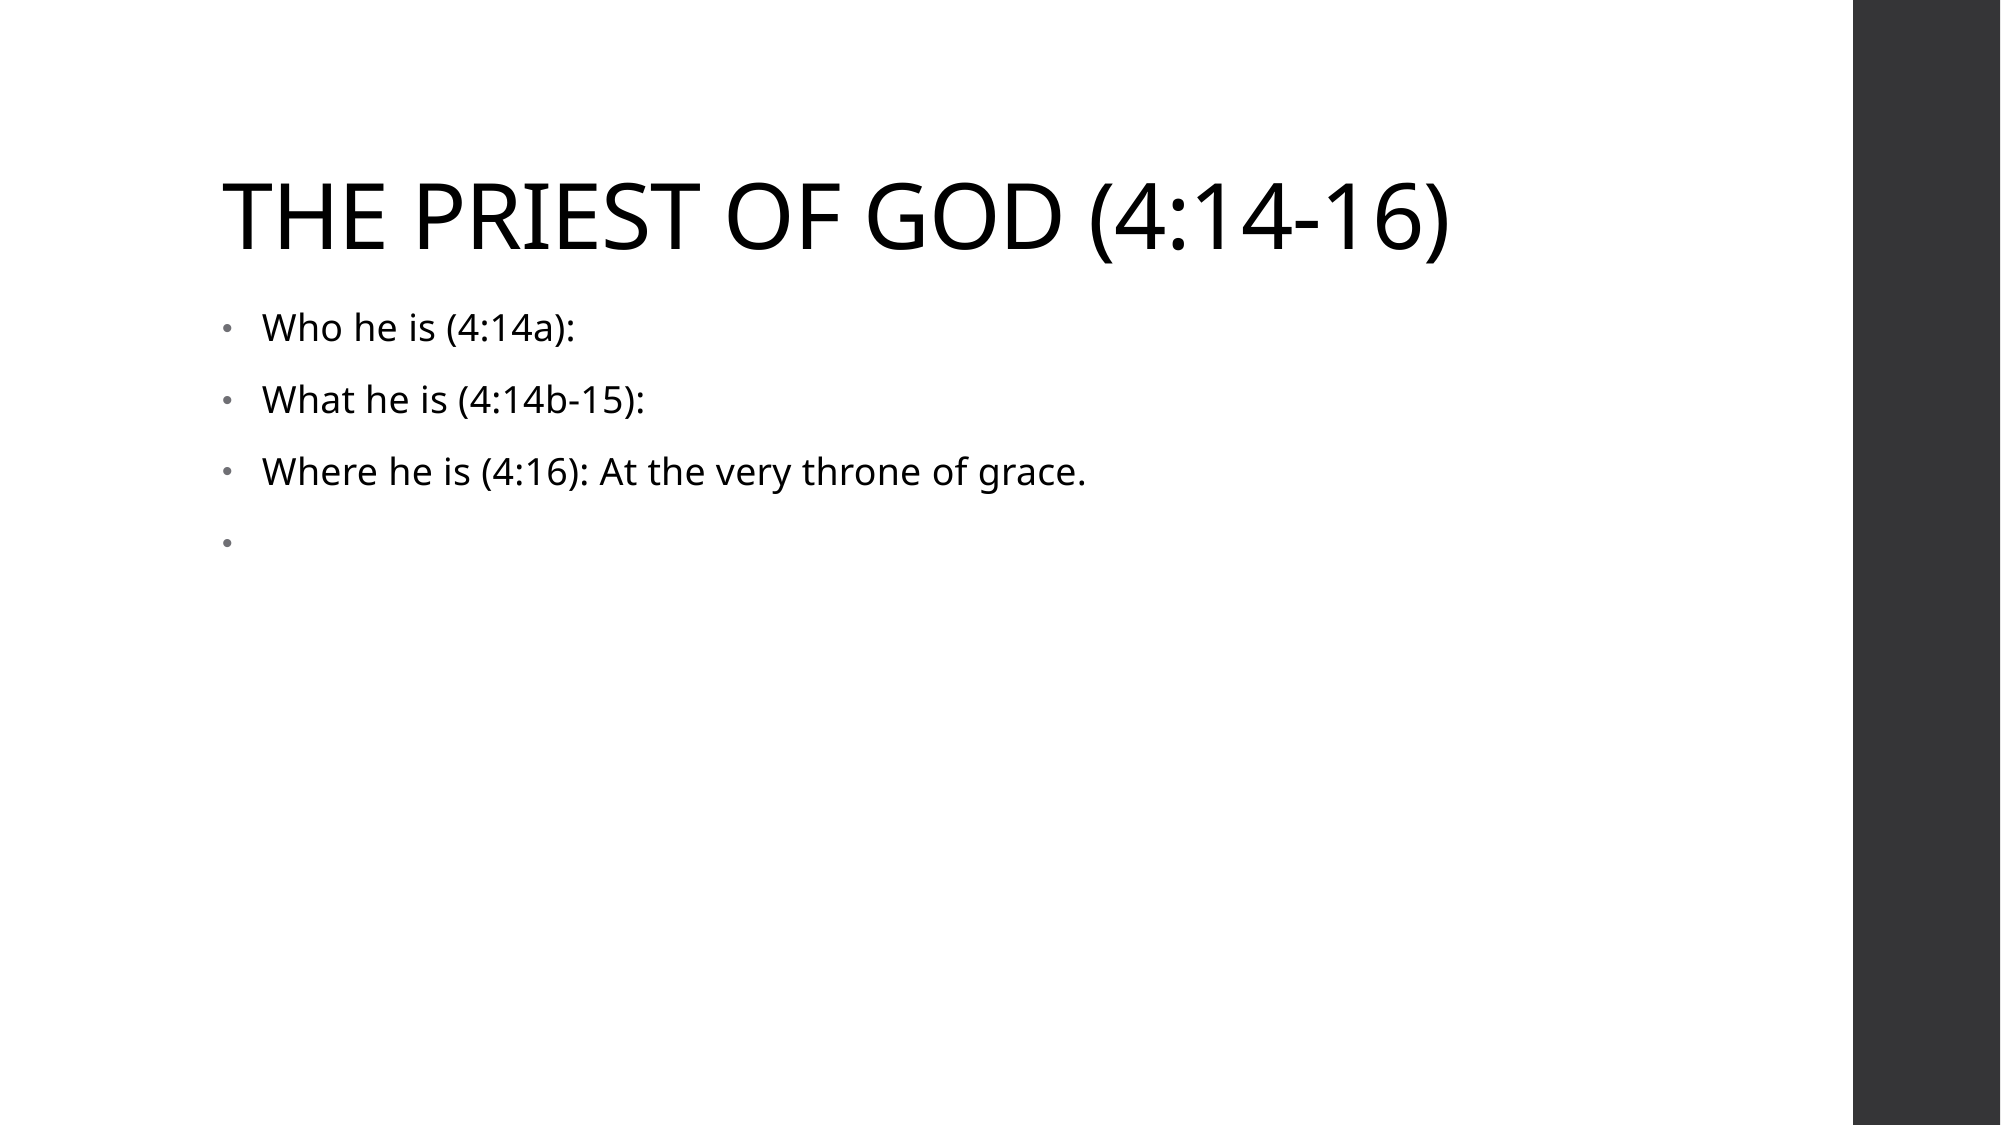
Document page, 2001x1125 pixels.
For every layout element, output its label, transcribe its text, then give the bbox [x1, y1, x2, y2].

list Who he is (4:14a): What he is (4:14b-15): Where he is (4:16): At the very throne of grace. [206, 299, 1617, 1014]
title THE PRIEST OF GOD (4:14-16) [206, 60, 1797, 278]
